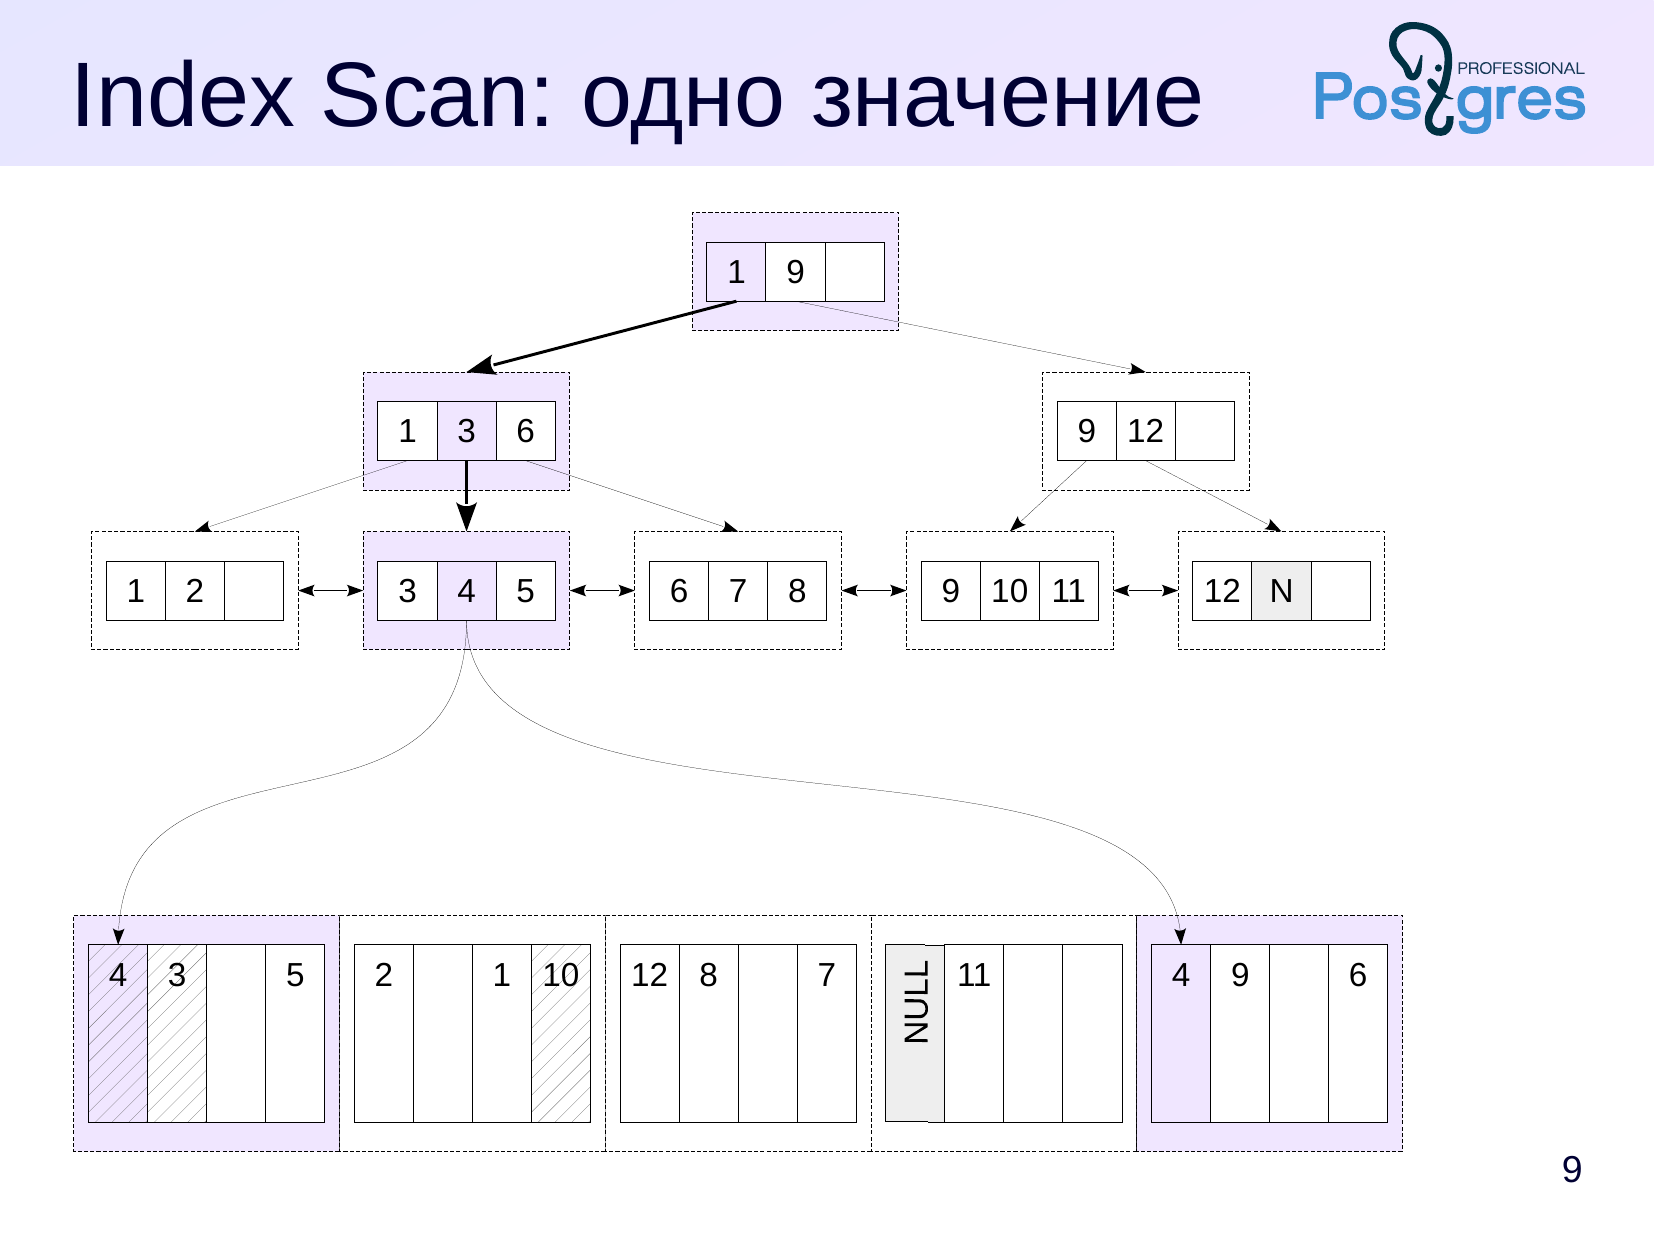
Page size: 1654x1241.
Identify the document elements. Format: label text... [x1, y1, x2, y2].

text_box 11 [1039, 561, 1099, 621]
text_box 3 [377, 561, 437, 621]
text_box 9 [1057, 401, 1116, 461]
text_box 1 [106, 561, 165, 621]
text_box 5 [496, 561, 556, 621]
text_box [634, 531, 842, 650]
text_box [465, 638, 470, 650]
text_box 7 [708, 561, 767, 621]
text_box [363, 372, 570, 475]
text_box 12 [1192, 561, 1251, 621]
text_box 4 [1151, 944, 1210, 1123]
text_box [1042, 372, 1250, 491]
text_box 4 [437, 561, 496, 621]
text_box 10 [980, 561, 1039, 621]
text_box N [1251, 561, 1311, 621]
text_box [906, 531, 1114, 650]
text_box 7 [797, 944, 857, 1123]
text_box 6 [496, 401, 556, 461]
text_box [73, 915, 1403, 1152]
text_box 5 [265, 944, 325, 1123]
text_box [363, 531, 570, 650]
text_box 1 [472, 944, 531, 1123]
text_box 11 [944, 944, 1003, 1123]
text_box 12 [1116, 401, 1175, 461]
text_box 2 [165, 561, 224, 621]
text_box 3 [437, 401, 496, 461]
text_box 6 [649, 561, 708, 621]
text_box [692, 212, 899, 321]
text_box 1 [706, 242, 765, 302]
text_box 3 [147, 944, 207, 1123]
text_box [468, 461, 570, 491]
text_box 8 [679, 944, 738, 1123]
text_box [692, 302, 899, 331]
text_box 12 [620, 944, 679, 1123]
text_box 4 [88, 944, 147, 1123]
text_box [1178, 531, 1385, 650]
text_box [363, 461, 465, 491]
text_box 2 [354, 944, 413, 1123]
text_box [91, 531, 299, 650]
text_box [1055, 461, 1201, 491]
text_box 1 [377, 401, 437, 461]
text_box NULL [885, 944, 945, 1123]
text_box 9 [1210, 944, 1269, 1123]
text_box 6 [1328, 944, 1388, 1123]
title Index Scan: одно значение [70, 43, 1261, 151]
text_box 9 [765, 242, 825, 302]
text_box 10 [531, 944, 591, 1123]
text_box 9 [921, 561, 980, 621]
text_box 8 [767, 561, 827, 621]
